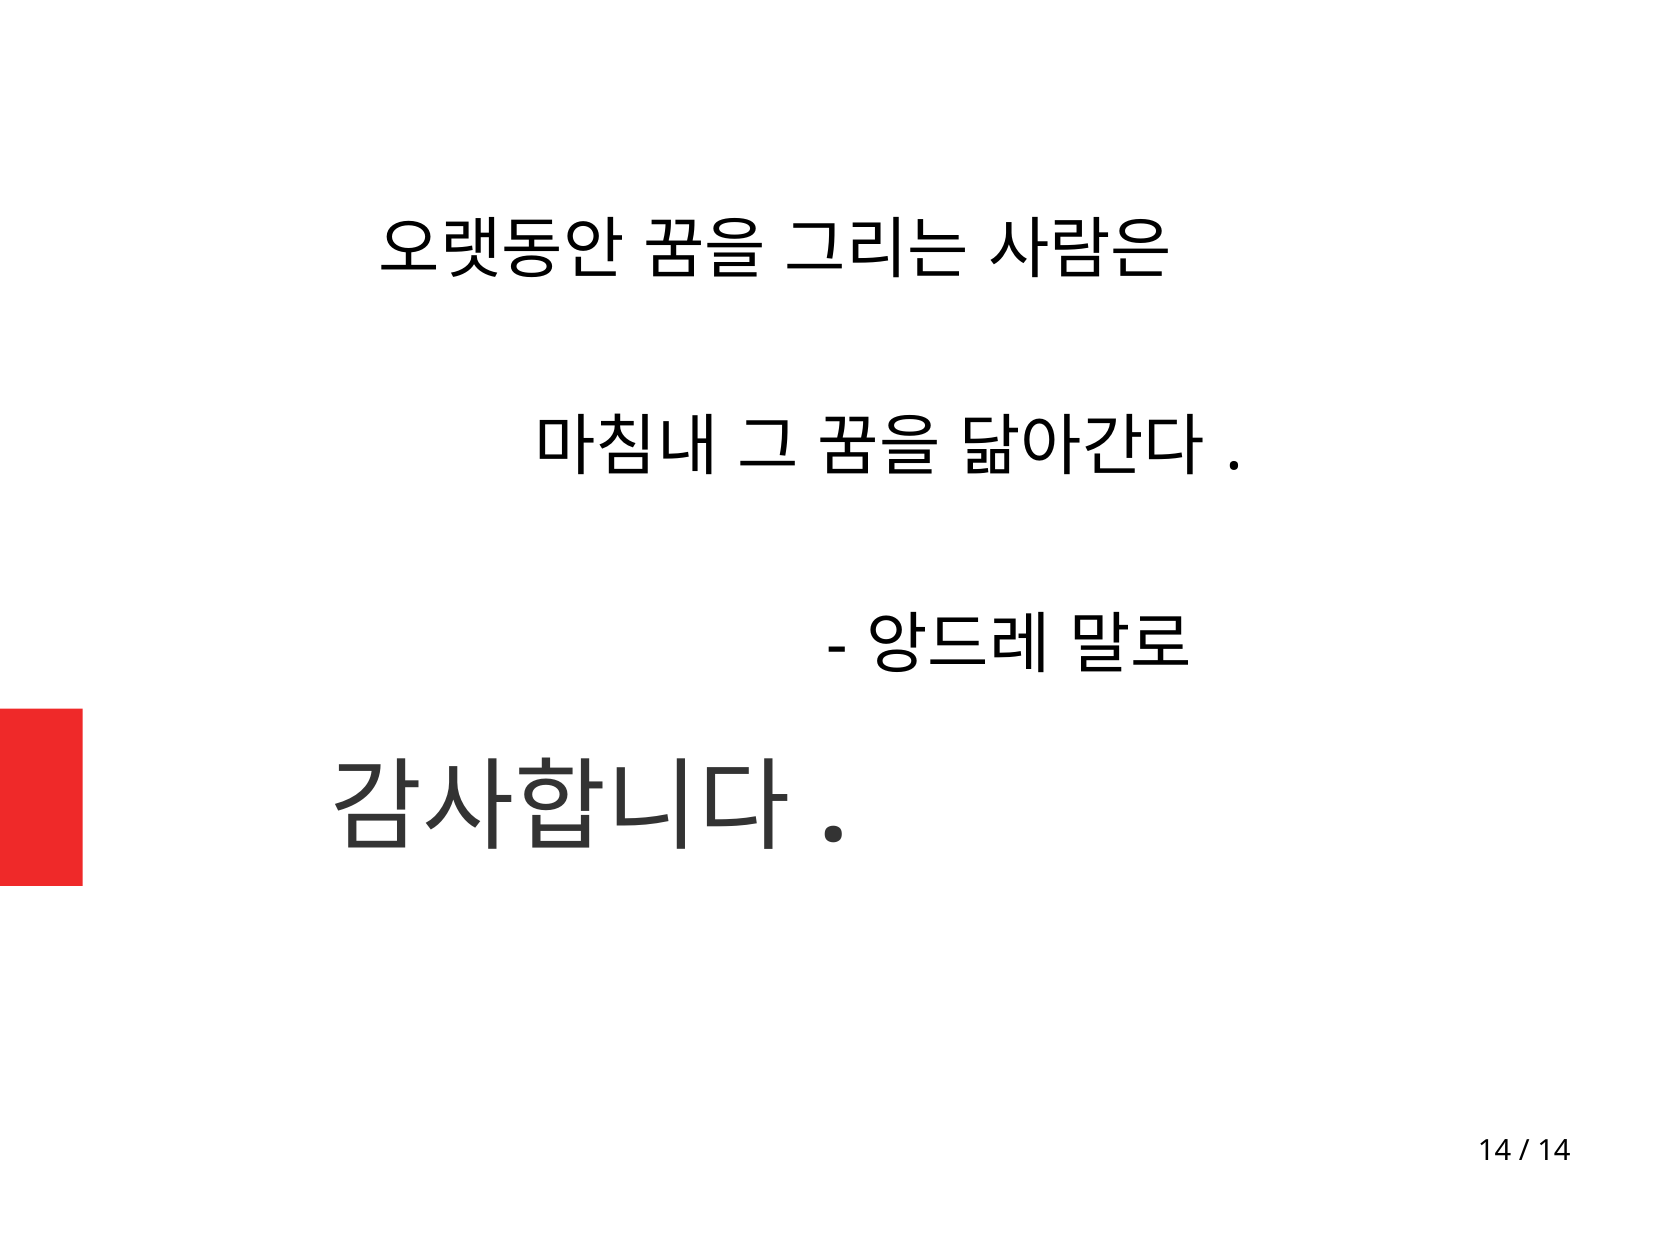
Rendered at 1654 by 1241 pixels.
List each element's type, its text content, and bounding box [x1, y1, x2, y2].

title 감사합니다. [883, 661, 911, 668]
title 감사합니다. [330, 661, 1654, 934]
subtitle 오랫동안 꿈을 그리는 사람은 마침내 그 꿈을 닮아간다. -앙드레 말로 [82, 236, 1489, 646]
